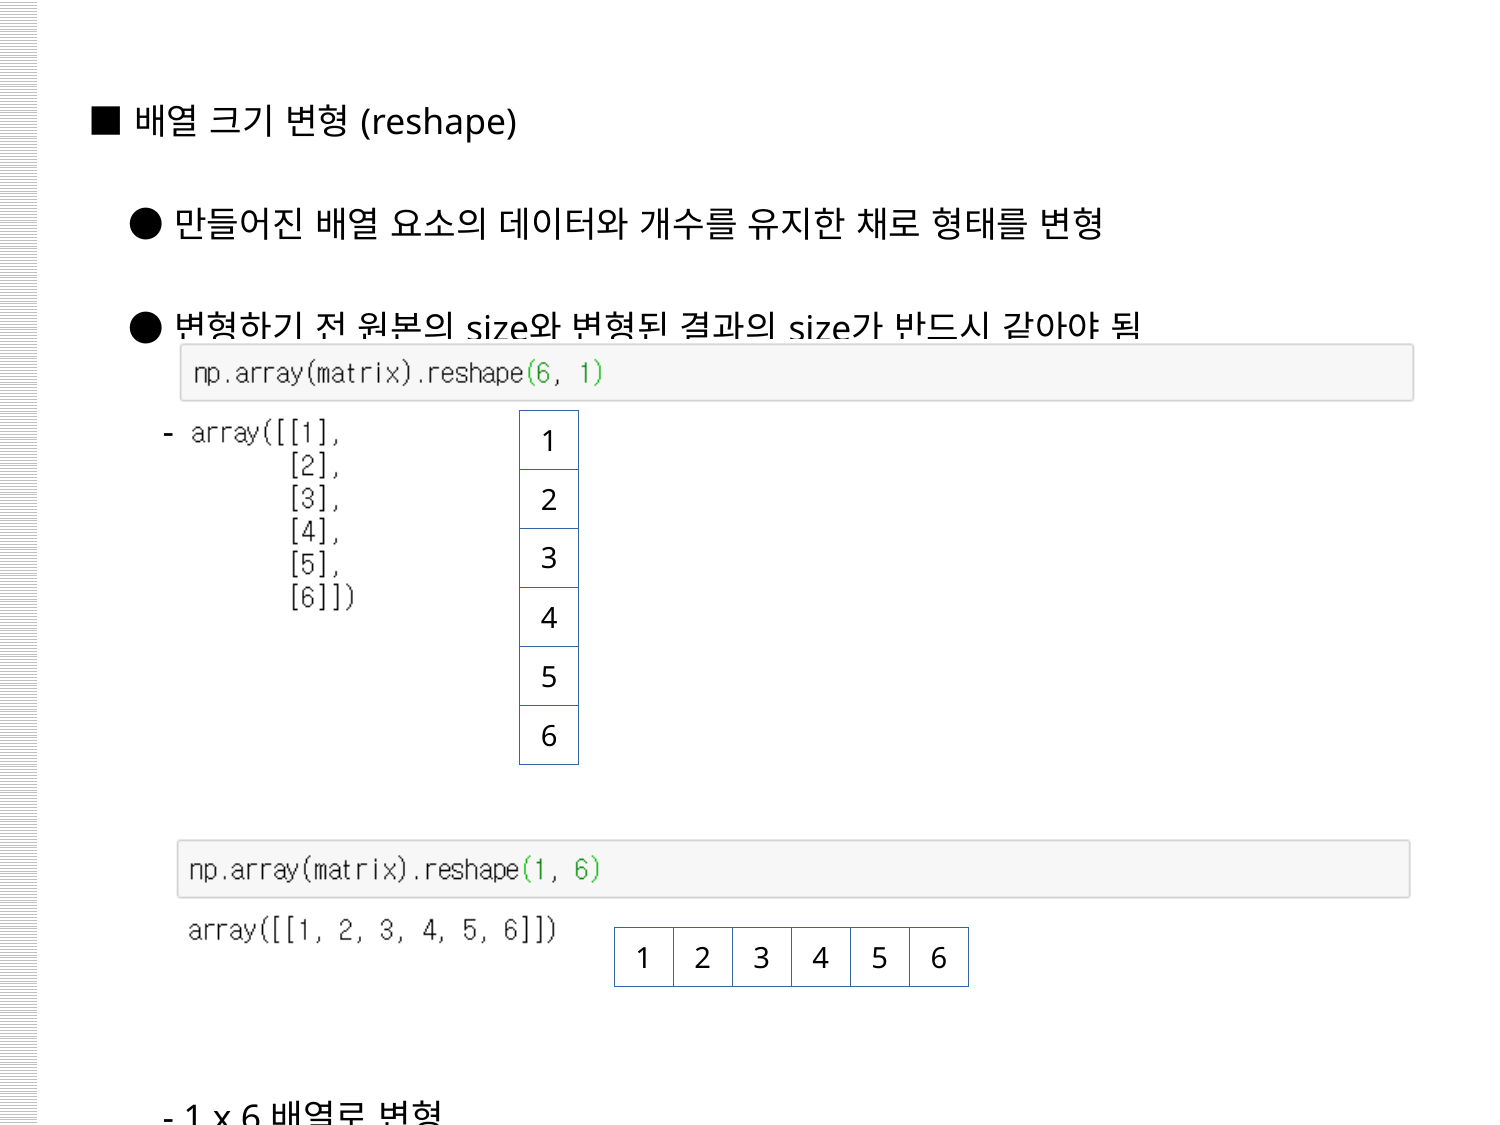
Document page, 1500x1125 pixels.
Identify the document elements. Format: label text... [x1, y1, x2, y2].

text_box 6 [519, 705, 579, 765]
text_box 3 [519, 528, 579, 588]
text_box 1 [519, 410, 579, 469]
text_box 5 [519, 646, 579, 705]
text_box 4 [791, 927, 850, 987]
picture [177, 339, 1416, 620]
text_box ■ 배열 크기 변형 (reshape) ● 만들어진 배열 요소의 데이터와 개수를 유지한 채로 형태를 변형 ● 변형하기 전 원본의 size와 변형된 결과의 size가 반드시 같아야 됨 - 6 x 1 배열로 변형 - 1 x 6 배열로 변형 [73, 33, 1453, 990]
text_box 4 [519, 588, 579, 646]
text_box 3 [732, 927, 791, 987]
text_box 6 [909, 927, 969, 987]
text_box 2 [519, 469, 579, 528]
text_box 5 [850, 927, 909, 987]
picture [174, 835, 1414, 956]
text_box 1 [614, 927, 673, 987]
text_box 2 [673, 927, 732, 987]
